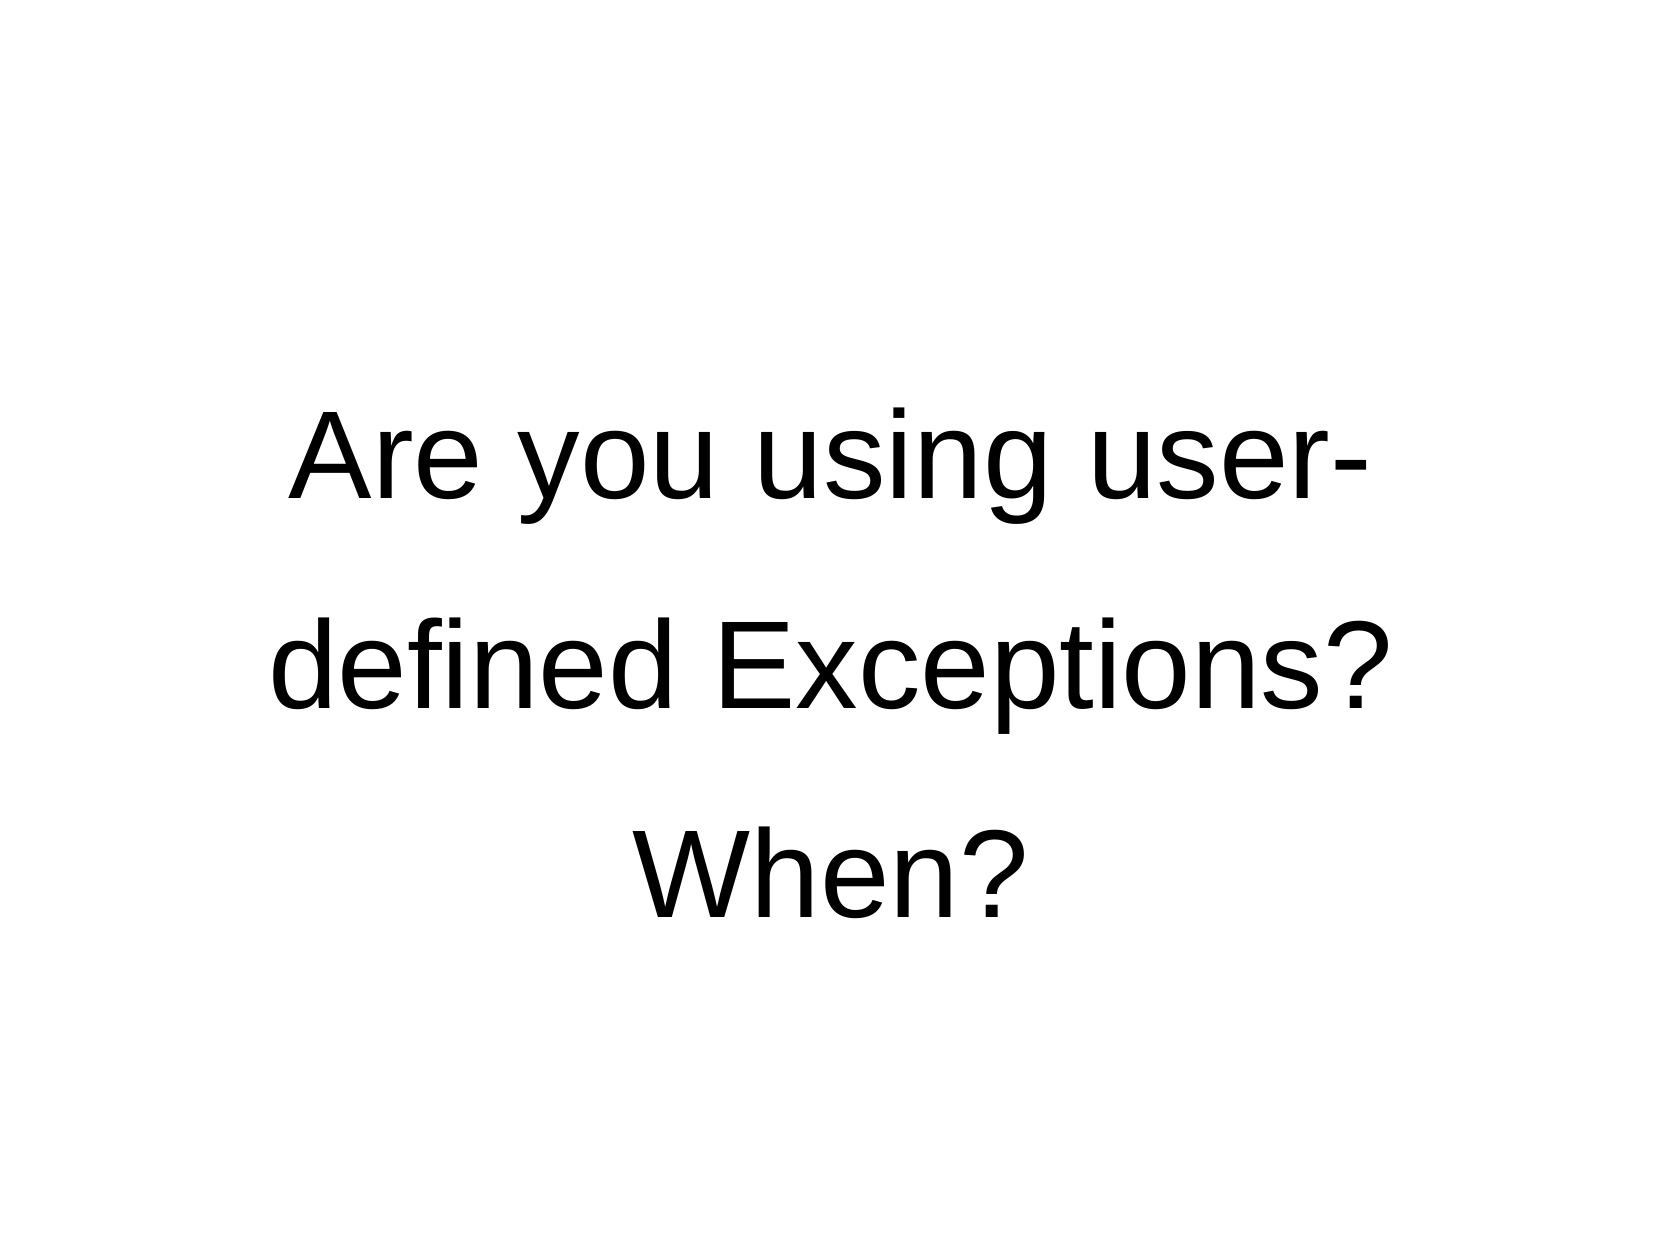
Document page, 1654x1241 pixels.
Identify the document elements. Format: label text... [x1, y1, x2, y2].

title Are you using user-defined Exceptions? When? [86, 90, 1576, 1171]
